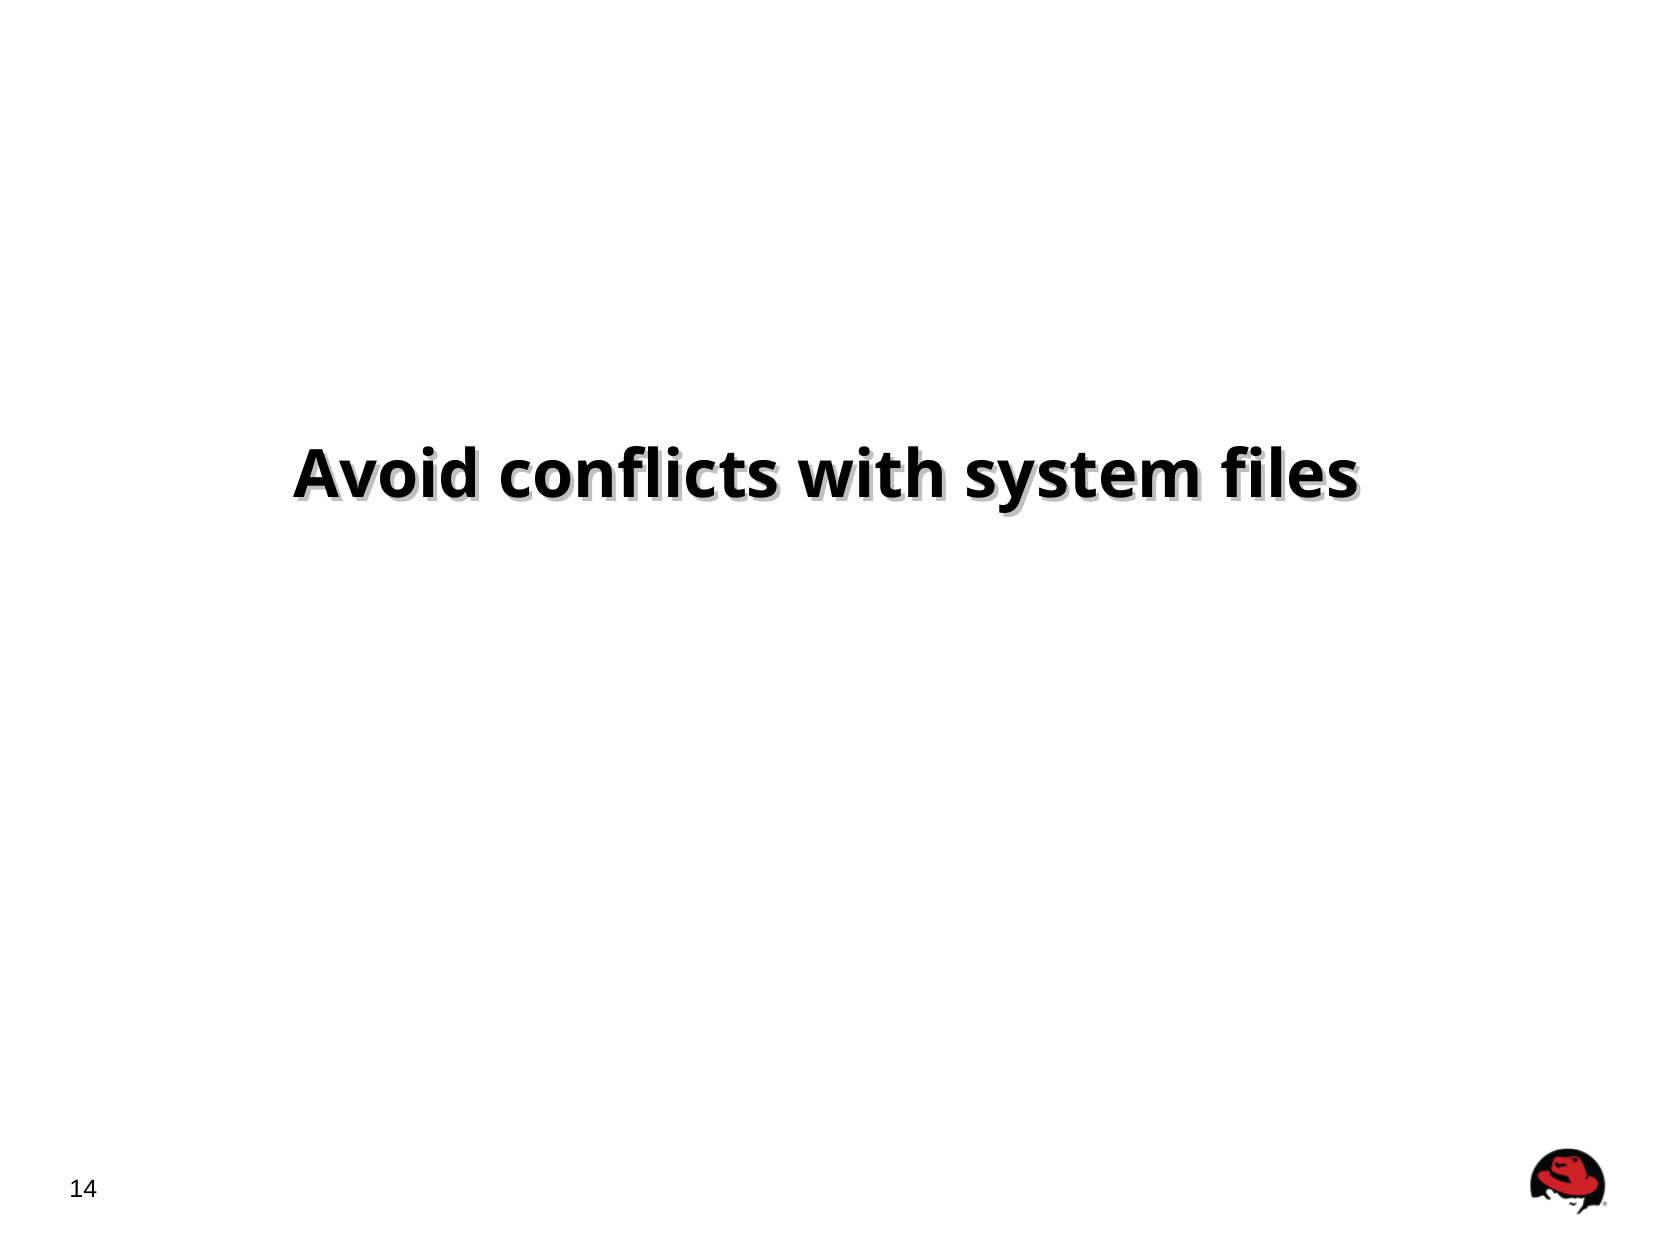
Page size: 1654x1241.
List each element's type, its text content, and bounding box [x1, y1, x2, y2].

subtitle Avoid conflicts with system files [82, 37, 1571, 1039]
picture [1529, 1146, 1613, 1224]
